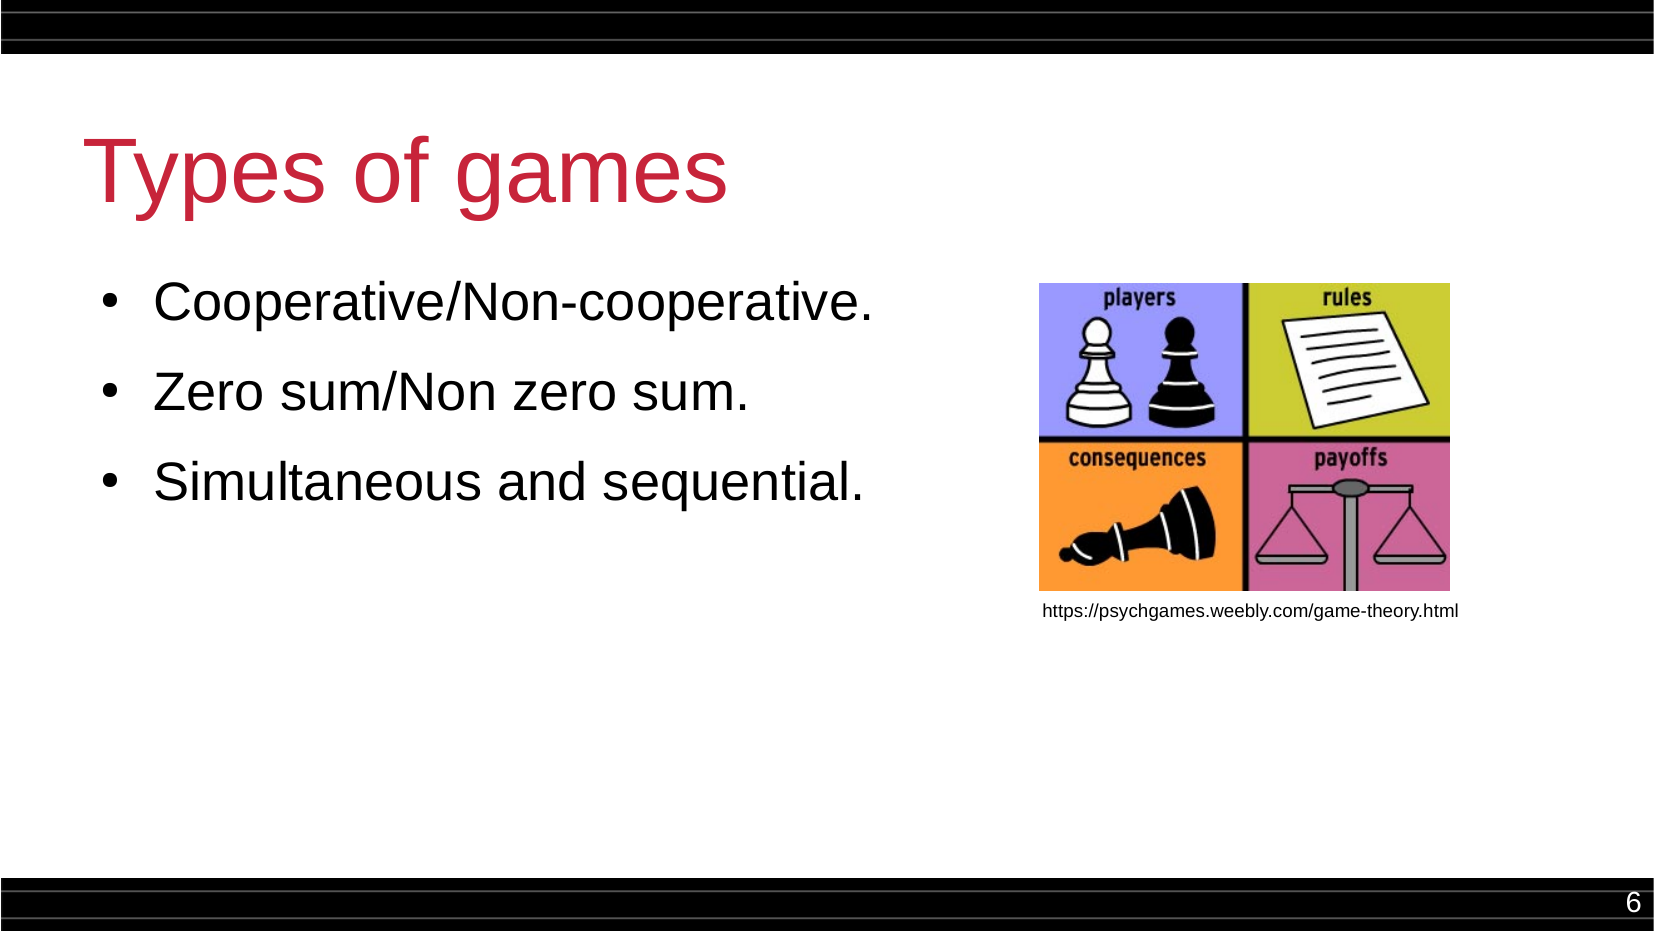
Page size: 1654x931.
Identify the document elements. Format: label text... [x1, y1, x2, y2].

picture [1, 878, 1654, 931]
title Types of games [82, 92, 1571, 249]
text_box https://psychgames.weebly.com/game-theory.html [1027, 592, 1654, 650]
list Cooperative/Non-cooperative. Zero sum/Non zero sum. Simultaneous and sequential. [82, 271, 981, 626]
picture [1039, 283, 1450, 591]
picture [1, 0, 1654, 54]
